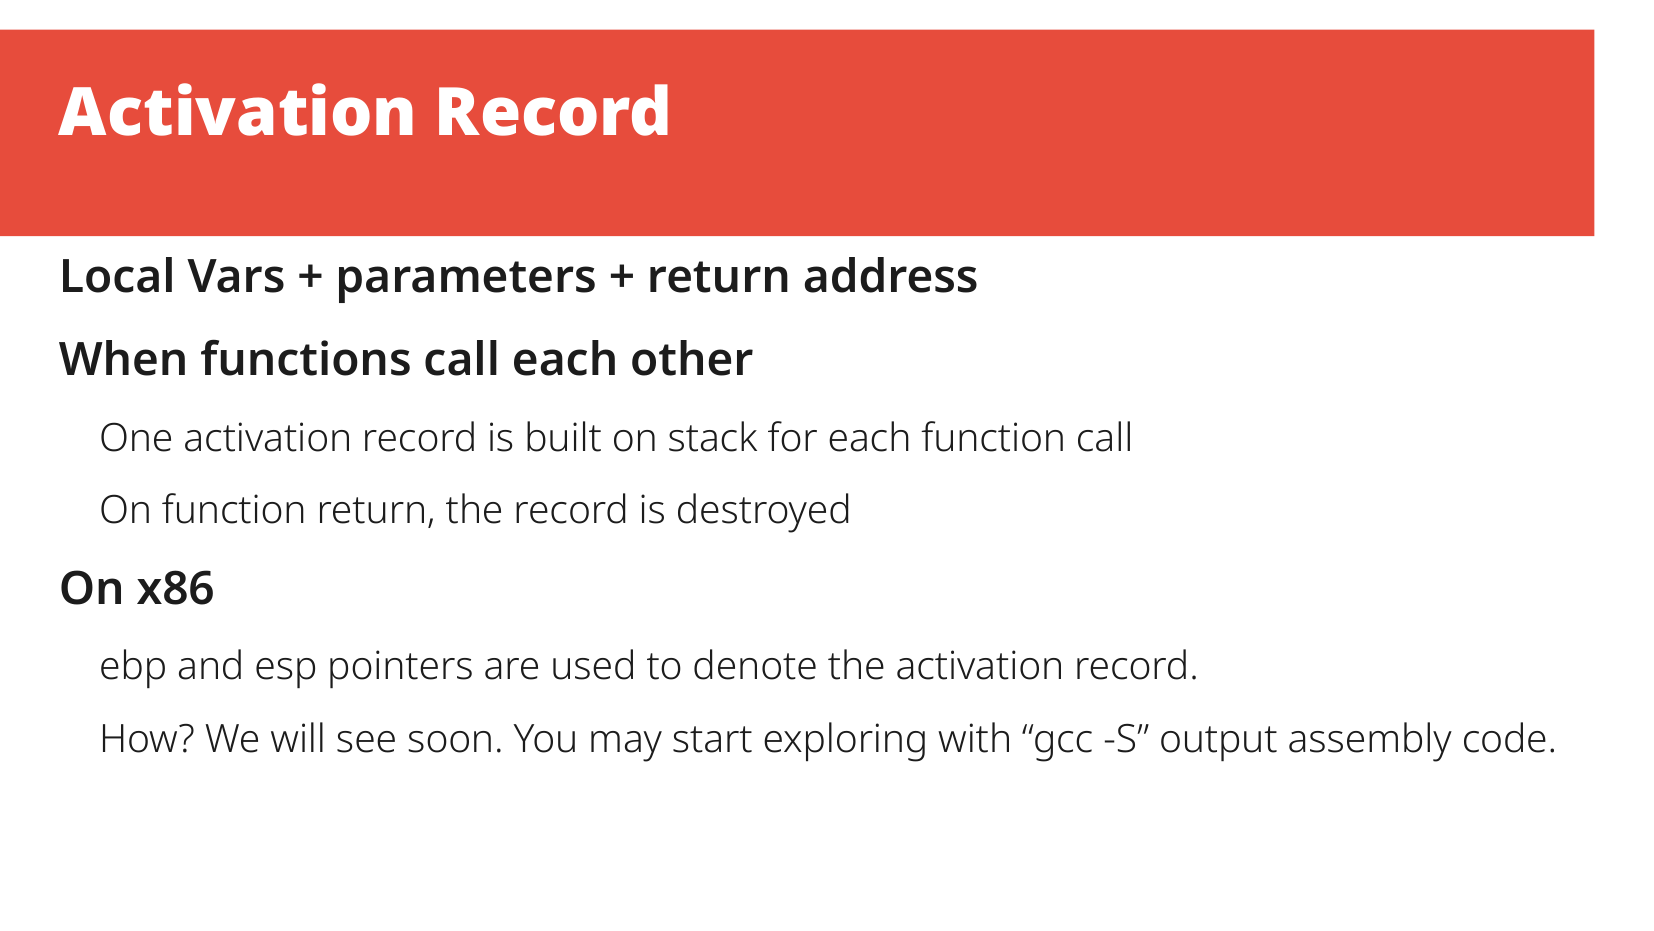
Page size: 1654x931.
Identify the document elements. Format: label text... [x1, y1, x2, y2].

list Local Vars + parameters + return address When functions call each other One activation record is built on stack for each function call On function return, the record is destroyed On x86 ebp and esp pointers are used to denote the activation record. How? We will see soon. You may start exploring with “gcc -S” output assembly code. [59, 243, 1565, 820]
title Activation Record [59, 44, 1595, 156]
